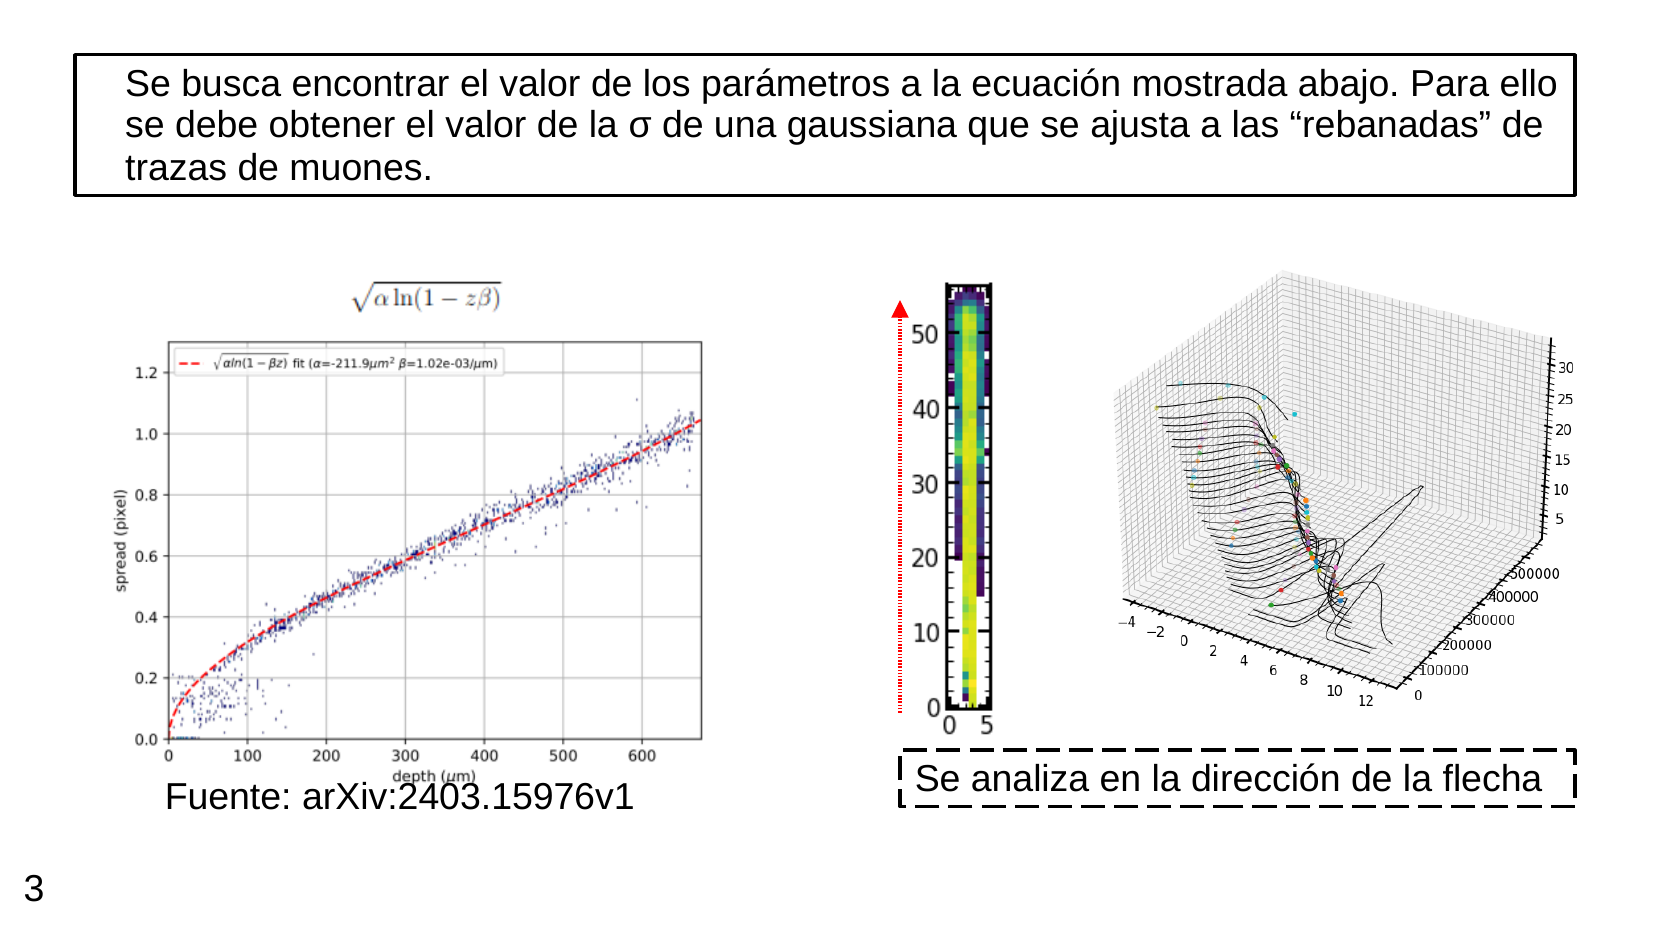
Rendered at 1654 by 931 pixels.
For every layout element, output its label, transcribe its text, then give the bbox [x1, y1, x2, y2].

picture [900, 275, 1005, 750]
text_box <number> [8, 860, 638, 931]
picture [101, 262, 713, 788]
text_box Se busca encontrar el valor de los parámetros a la ecuación mostrada abajo. Para ello se debe obtener el valor de la σ de una gaussiana que se ajusta a las “rebanadas” de trazas de muones. [75, 54, 1576, 196]
text_box Se analiza en la dirección de la flecha [900, 750, 1576, 807]
text_box Fuente: arXiv:2403.15976v1 [150, 768, 676, 826]
picture [1080, 226, 1581, 725]
